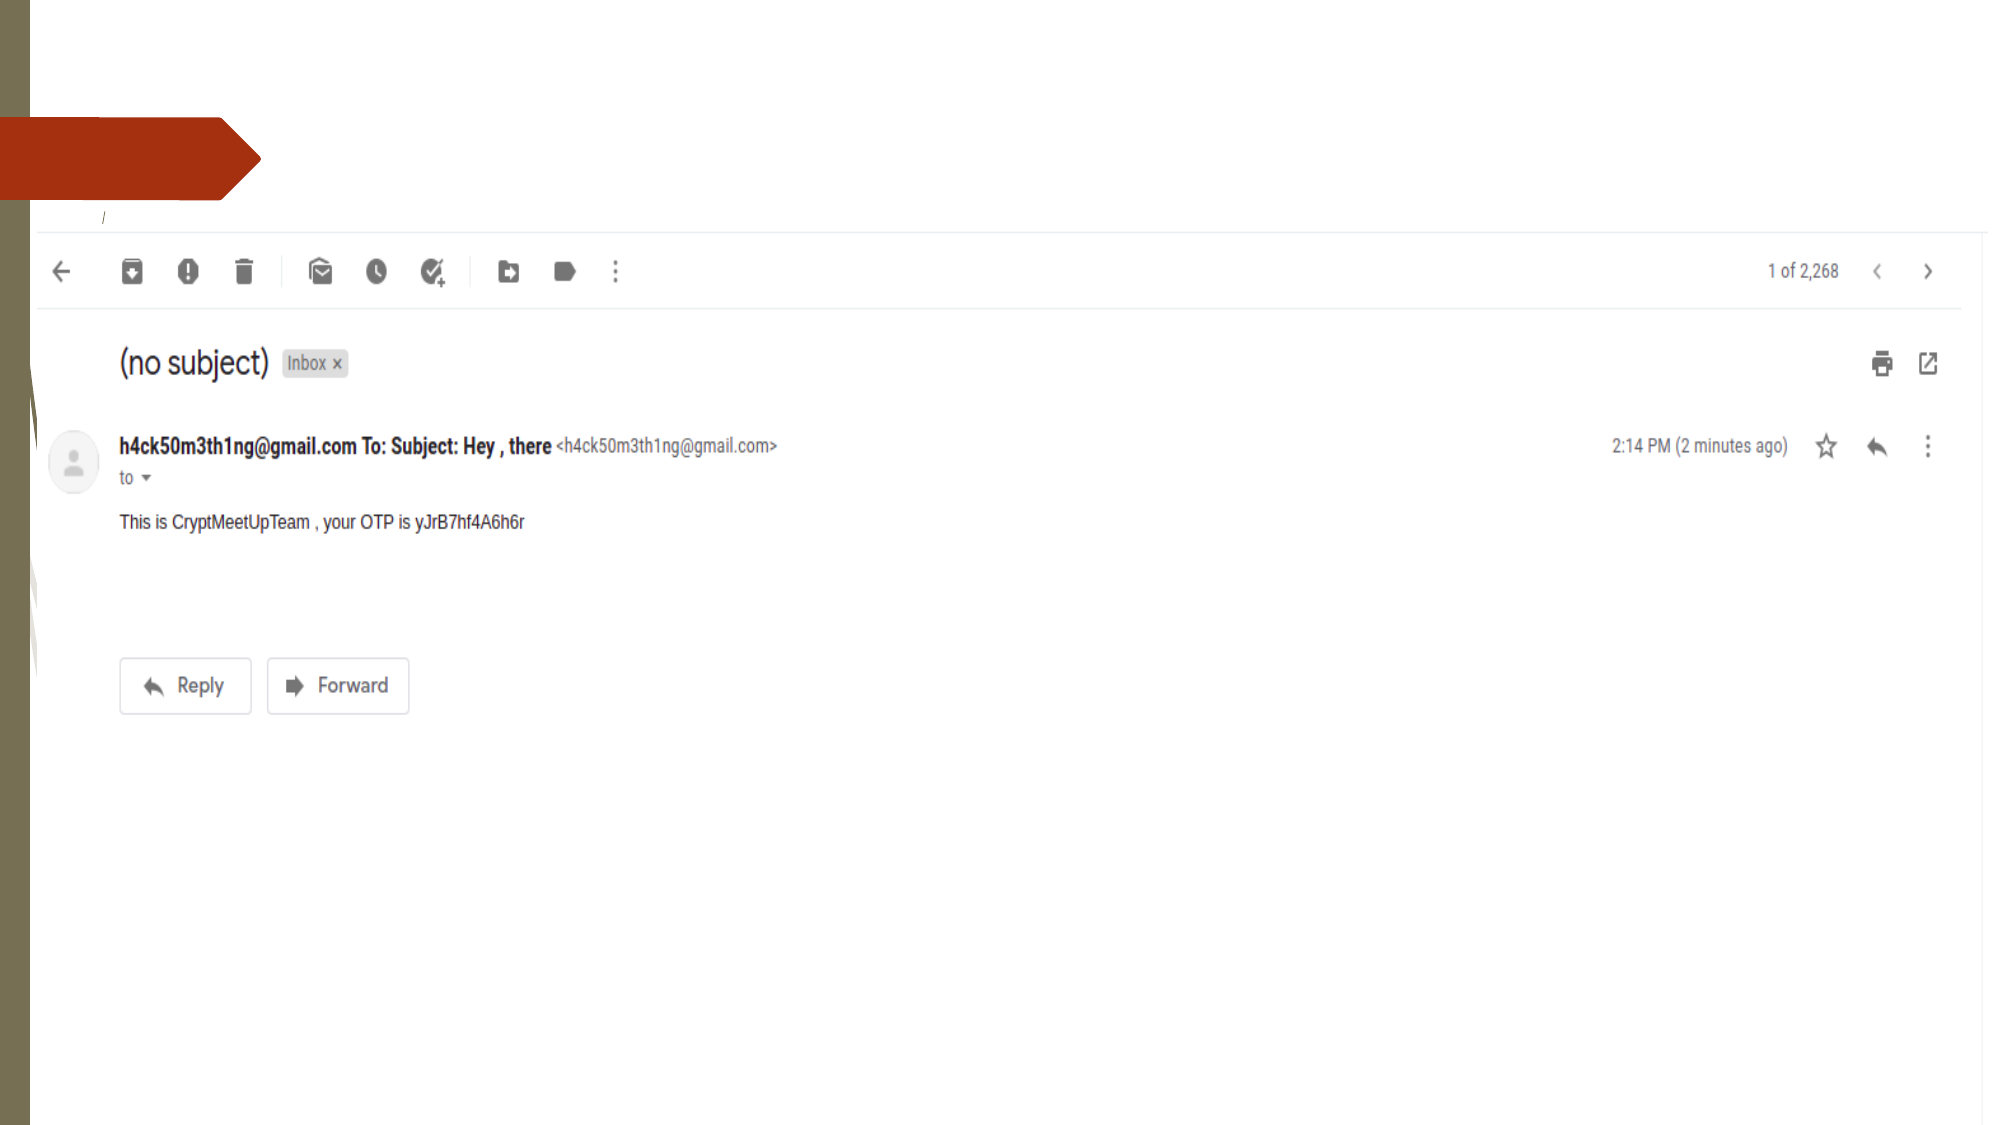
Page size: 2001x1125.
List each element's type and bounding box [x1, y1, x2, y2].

picture [37, 224, 1988, 1125]
